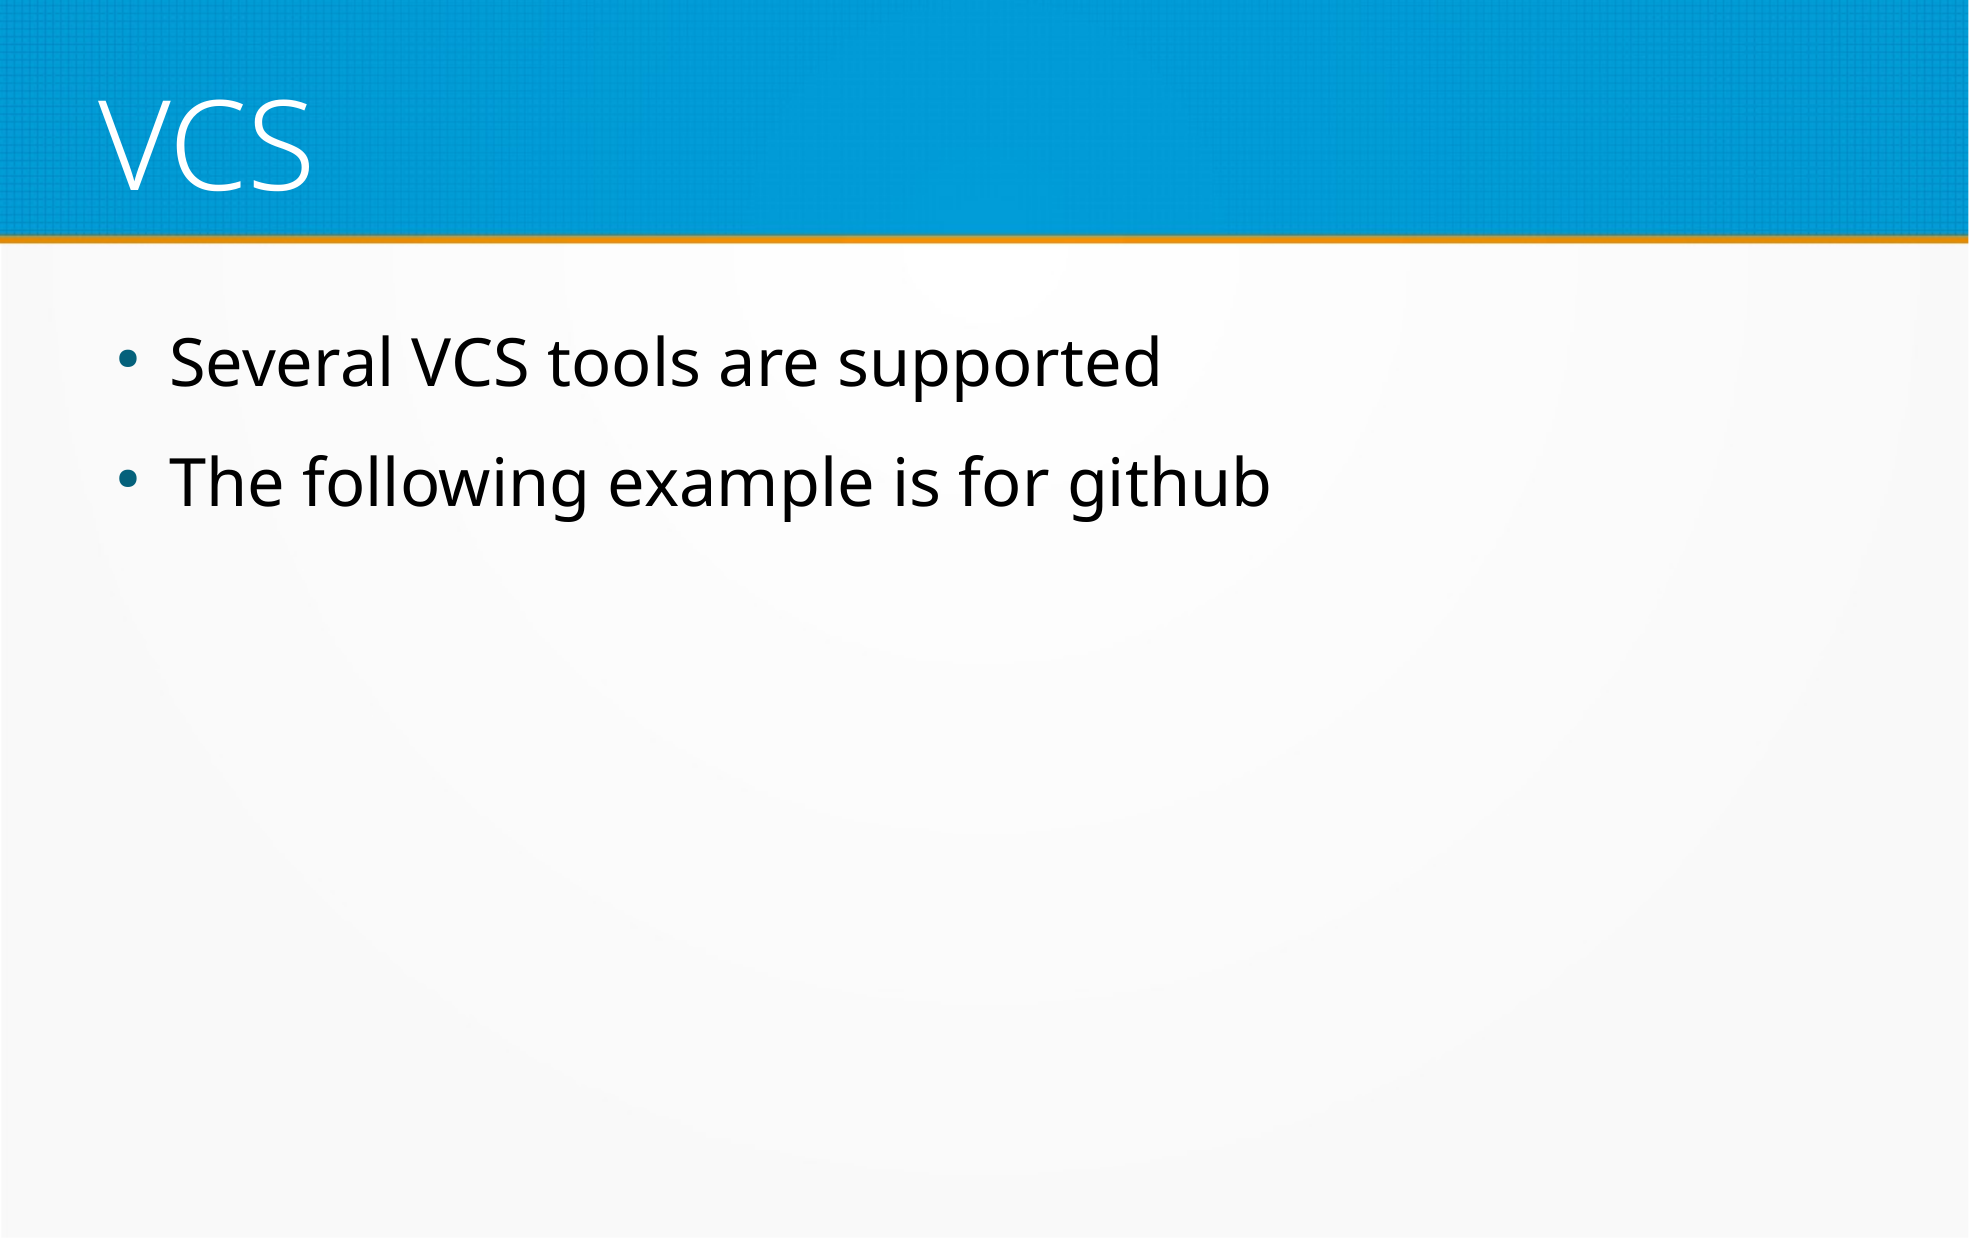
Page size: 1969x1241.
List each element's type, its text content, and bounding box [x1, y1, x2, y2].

list Several VCS tools are supported The following example is for github [98, 315, 1861, 1081]
picture [0, 233, 1969, 1241]
title VCS [98, 19, 1870, 227]
